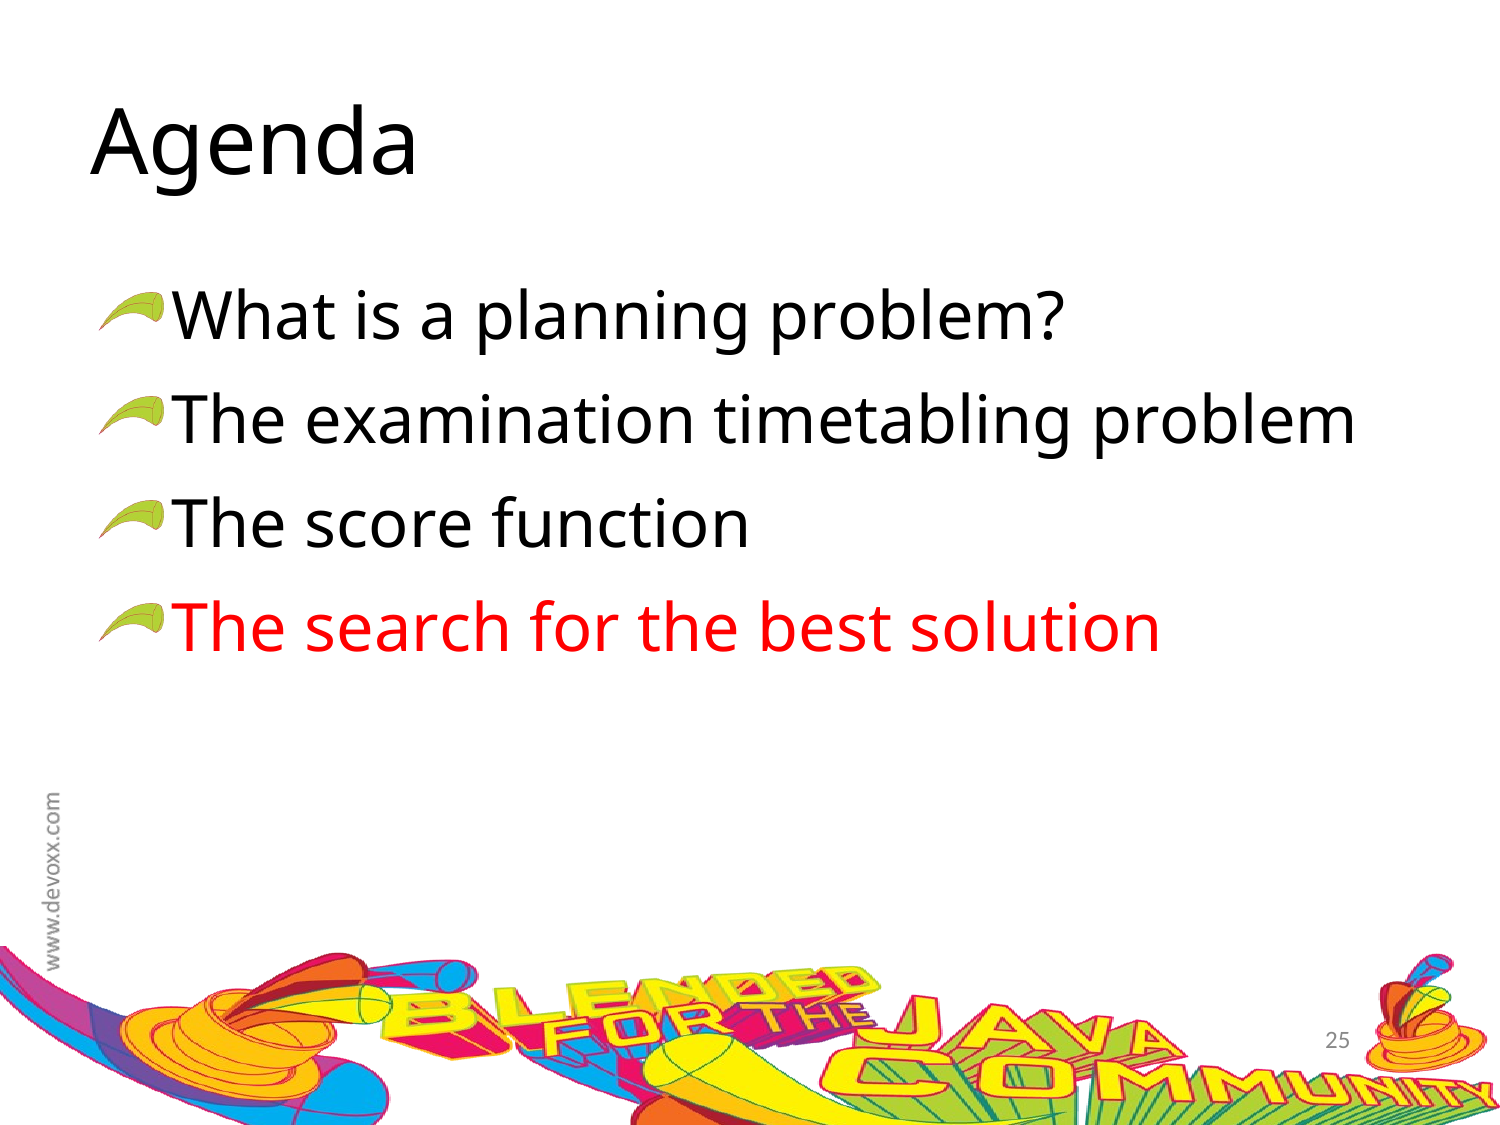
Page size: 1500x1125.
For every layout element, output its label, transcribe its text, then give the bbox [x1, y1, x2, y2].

title Agenda [75, 45, 1426, 233]
list What is a planning problem? The examination timetabling problem The score function The search for the best solution [75, 262, 1426, 718]
picture [0, 757, 1500, 1125]
